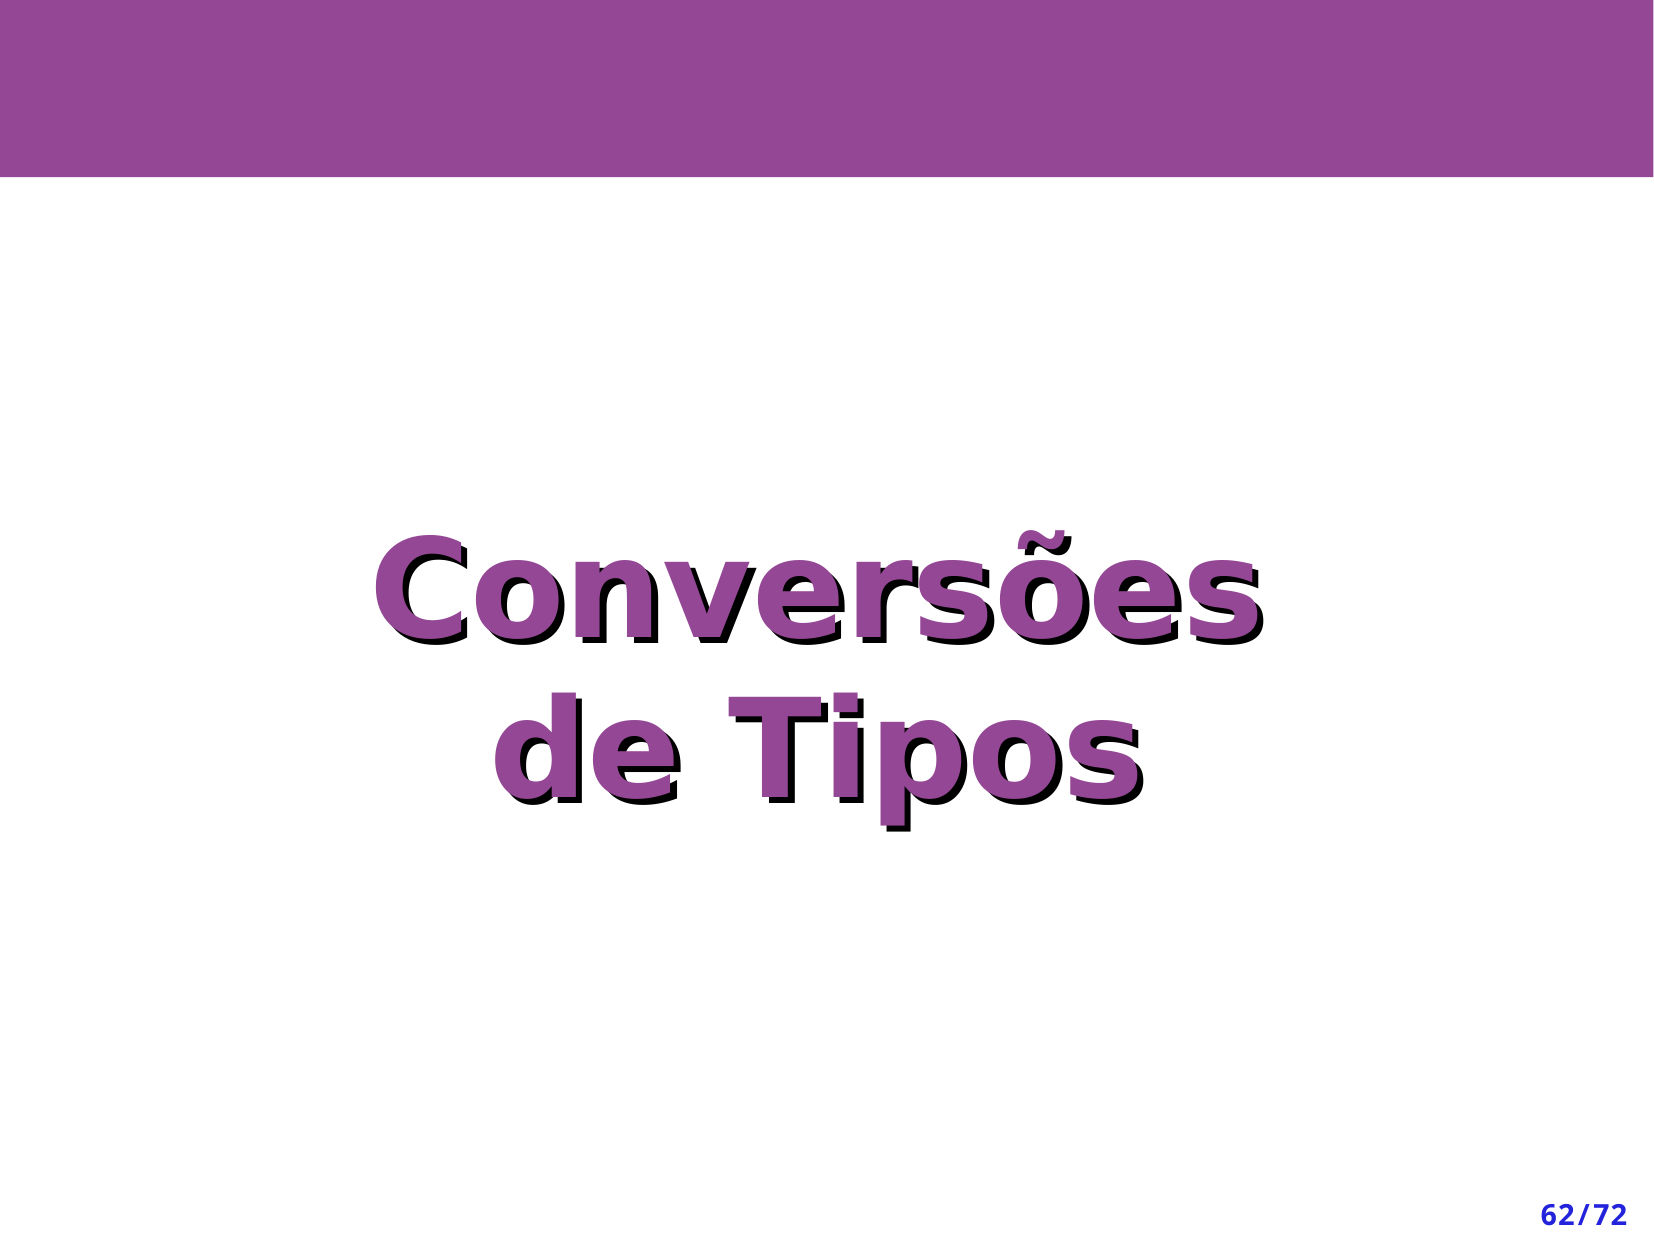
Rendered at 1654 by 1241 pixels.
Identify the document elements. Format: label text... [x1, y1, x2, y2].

text_box Conversões de Tipos [354, 501, 1300, 838]
